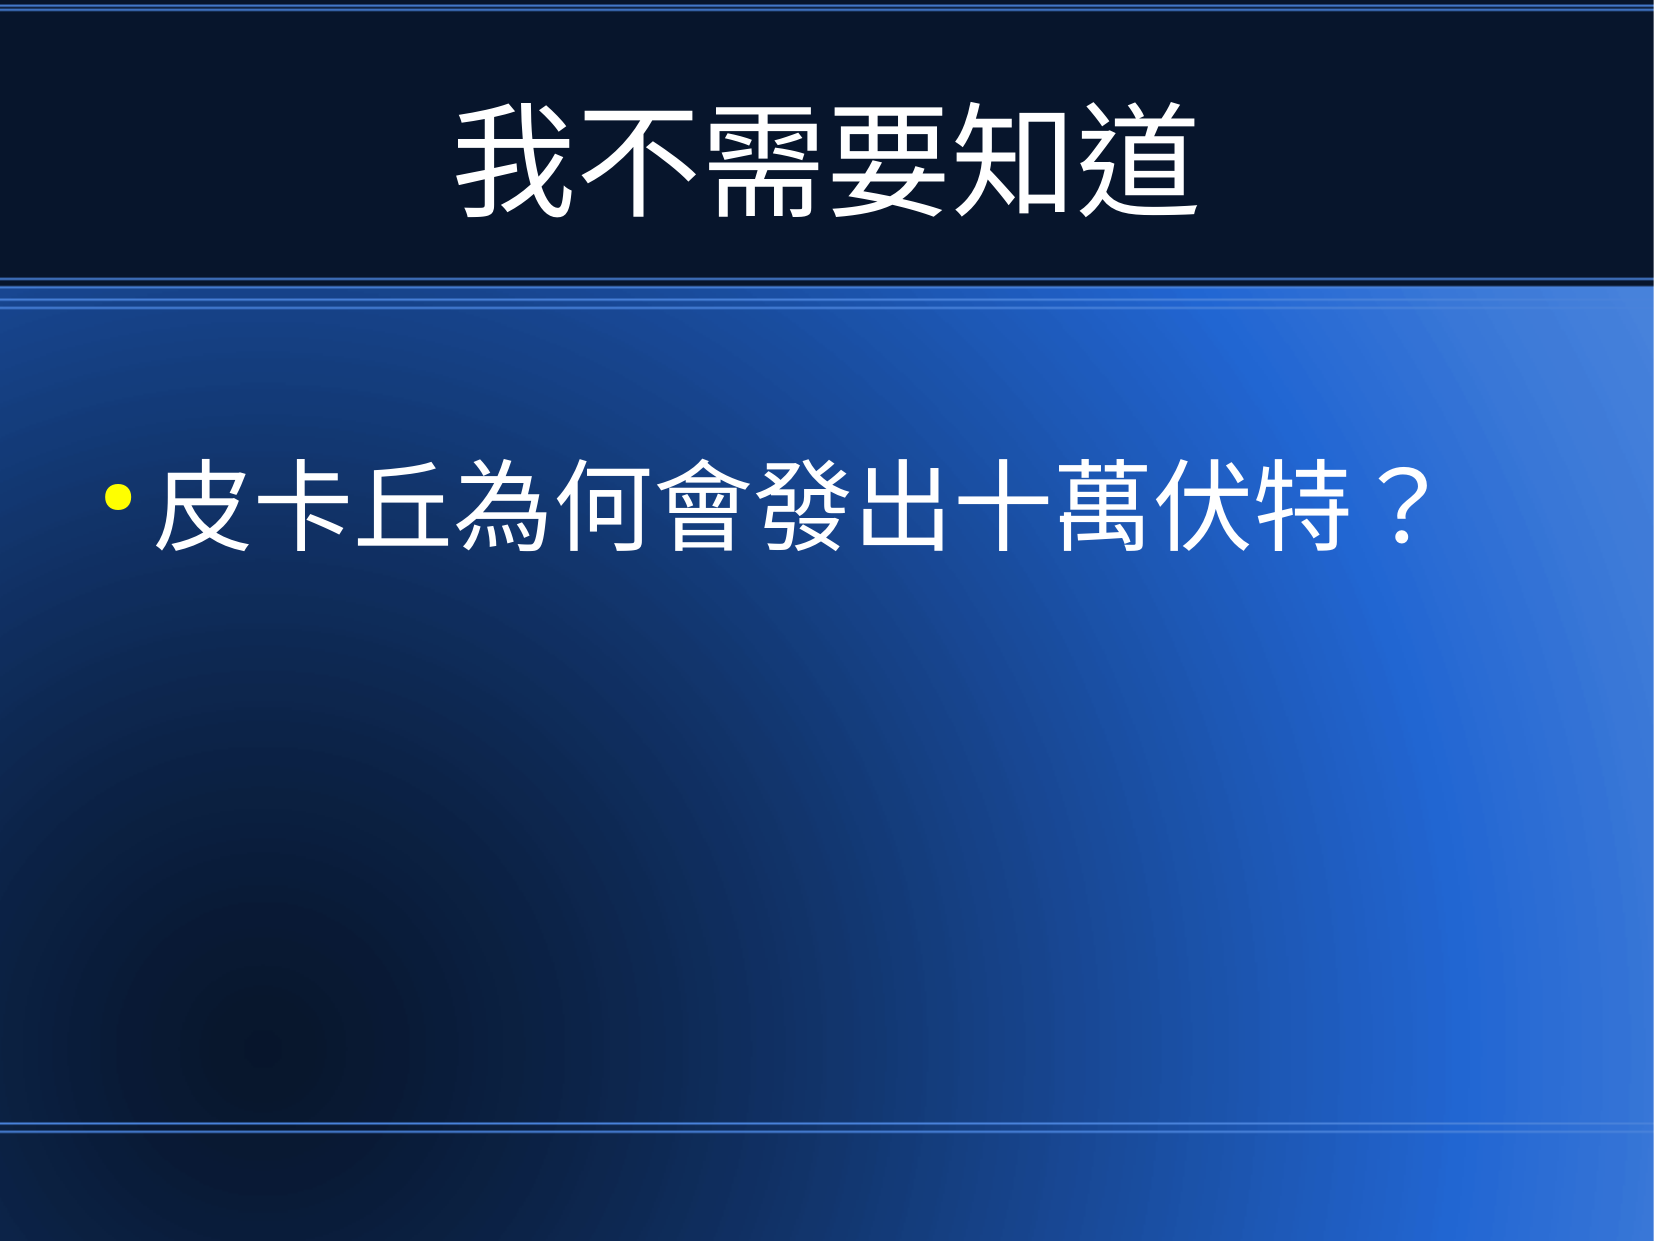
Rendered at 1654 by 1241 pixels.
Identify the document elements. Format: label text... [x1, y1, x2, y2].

title 我不需要知道 [82, 49, 1571, 257]
list 皮卡丘為何會發出十萬伏特？ [82, 355, 1571, 1241]
picture [0, 0, 1654, 1241]
